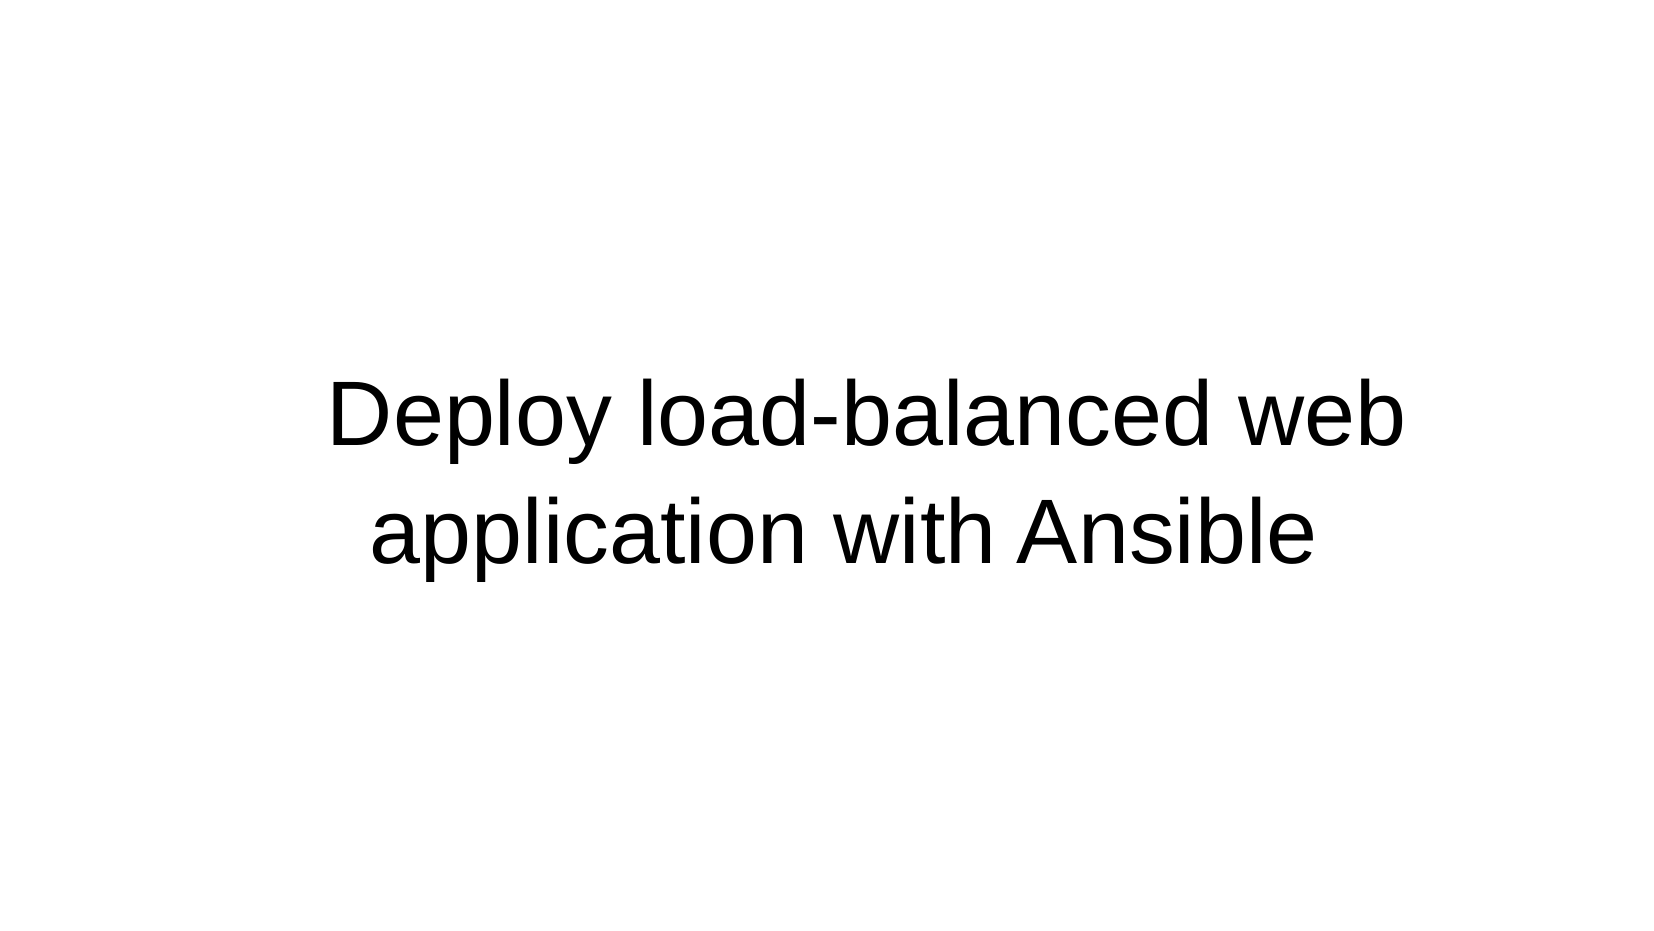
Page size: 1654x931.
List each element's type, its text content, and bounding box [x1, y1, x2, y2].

title Deploy load-balanced web application with Ansible [20, 347, 1634, 583]
